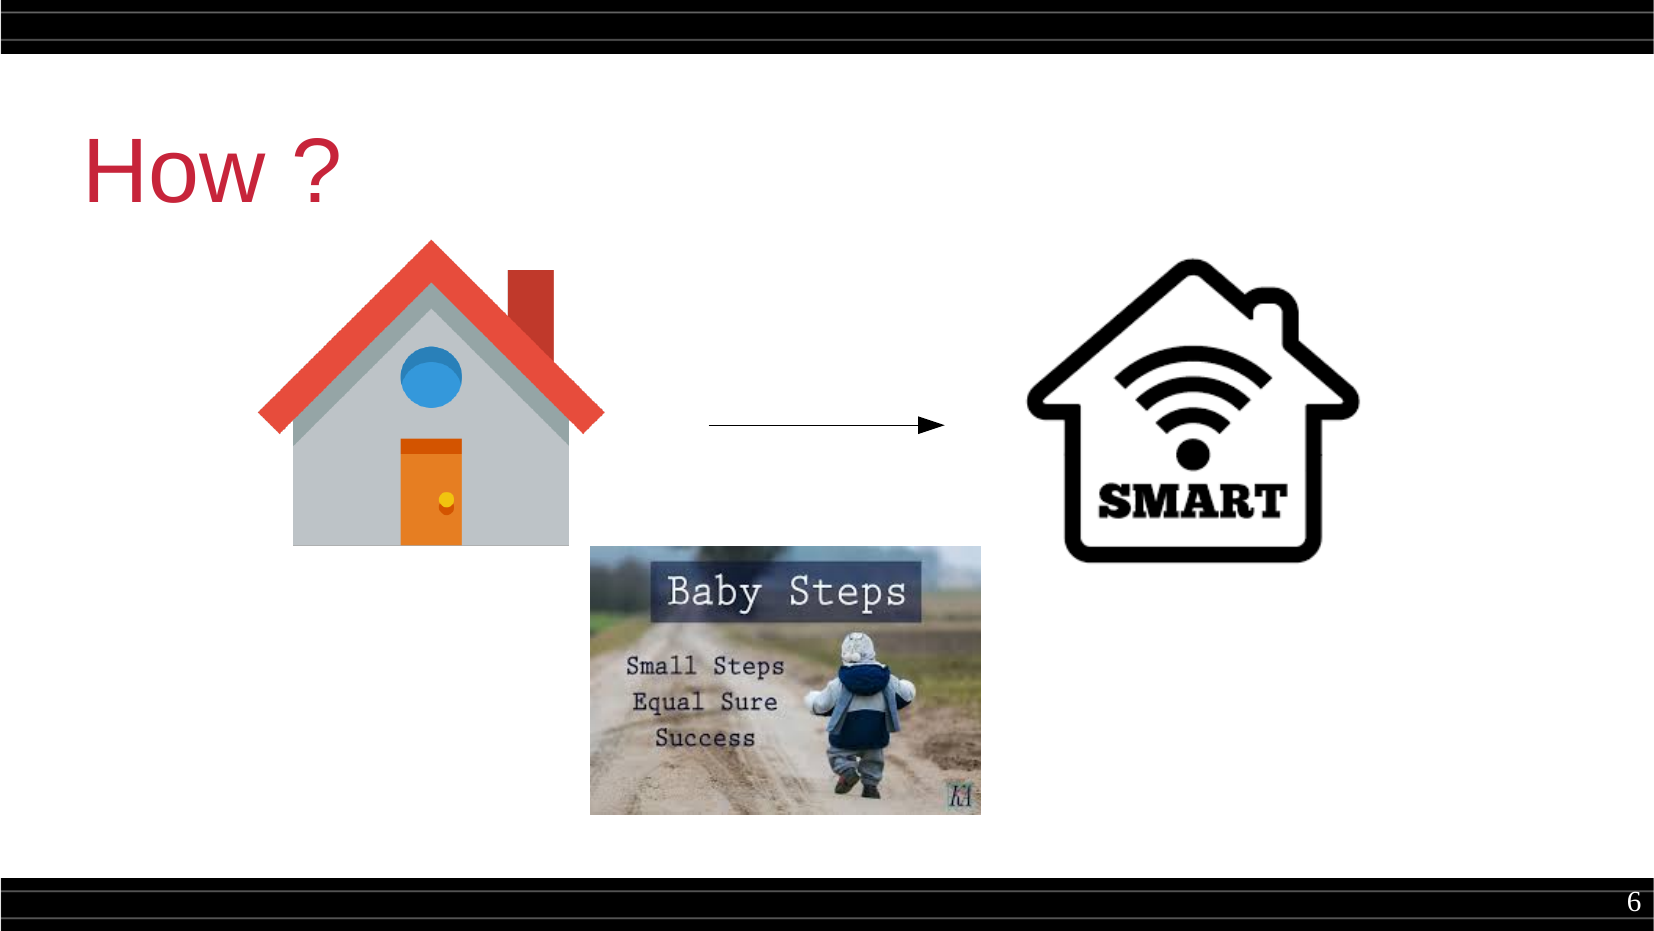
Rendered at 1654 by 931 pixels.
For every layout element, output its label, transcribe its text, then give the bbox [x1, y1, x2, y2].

picture [0, 0, 1654, 54]
title How ? [82, 79, 1571, 262]
picture [1015, 238, 1368, 591]
picture [247, 224, 981, 815]
picture [0, 878, 1654, 931]
